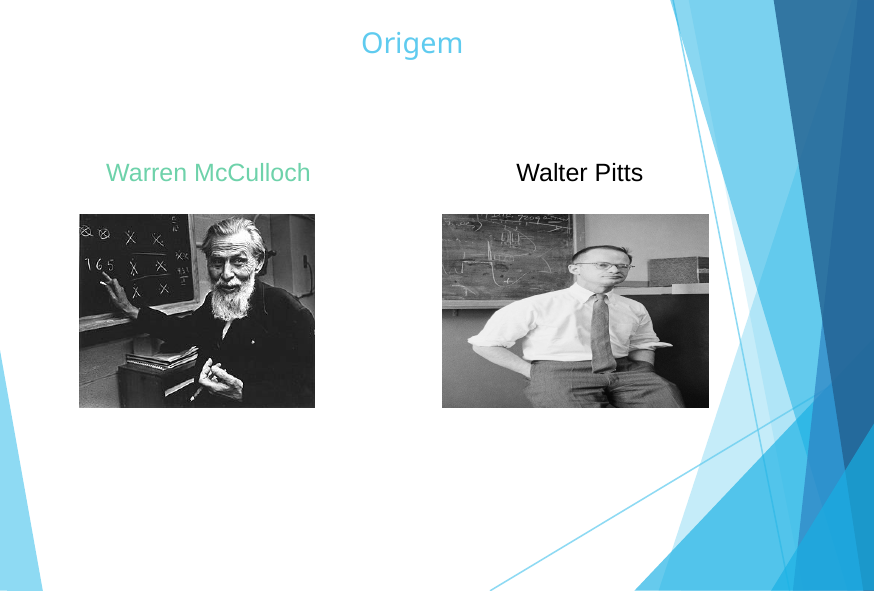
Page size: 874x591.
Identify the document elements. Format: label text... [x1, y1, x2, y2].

picture [442, 214, 709, 408]
title Origem [288, 17, 537, 68]
text_box Walter Pitts [501, 151, 650, 196]
text_box Warren McCulloch [91, 151, 315, 196]
picture [79, 214, 315, 408]
